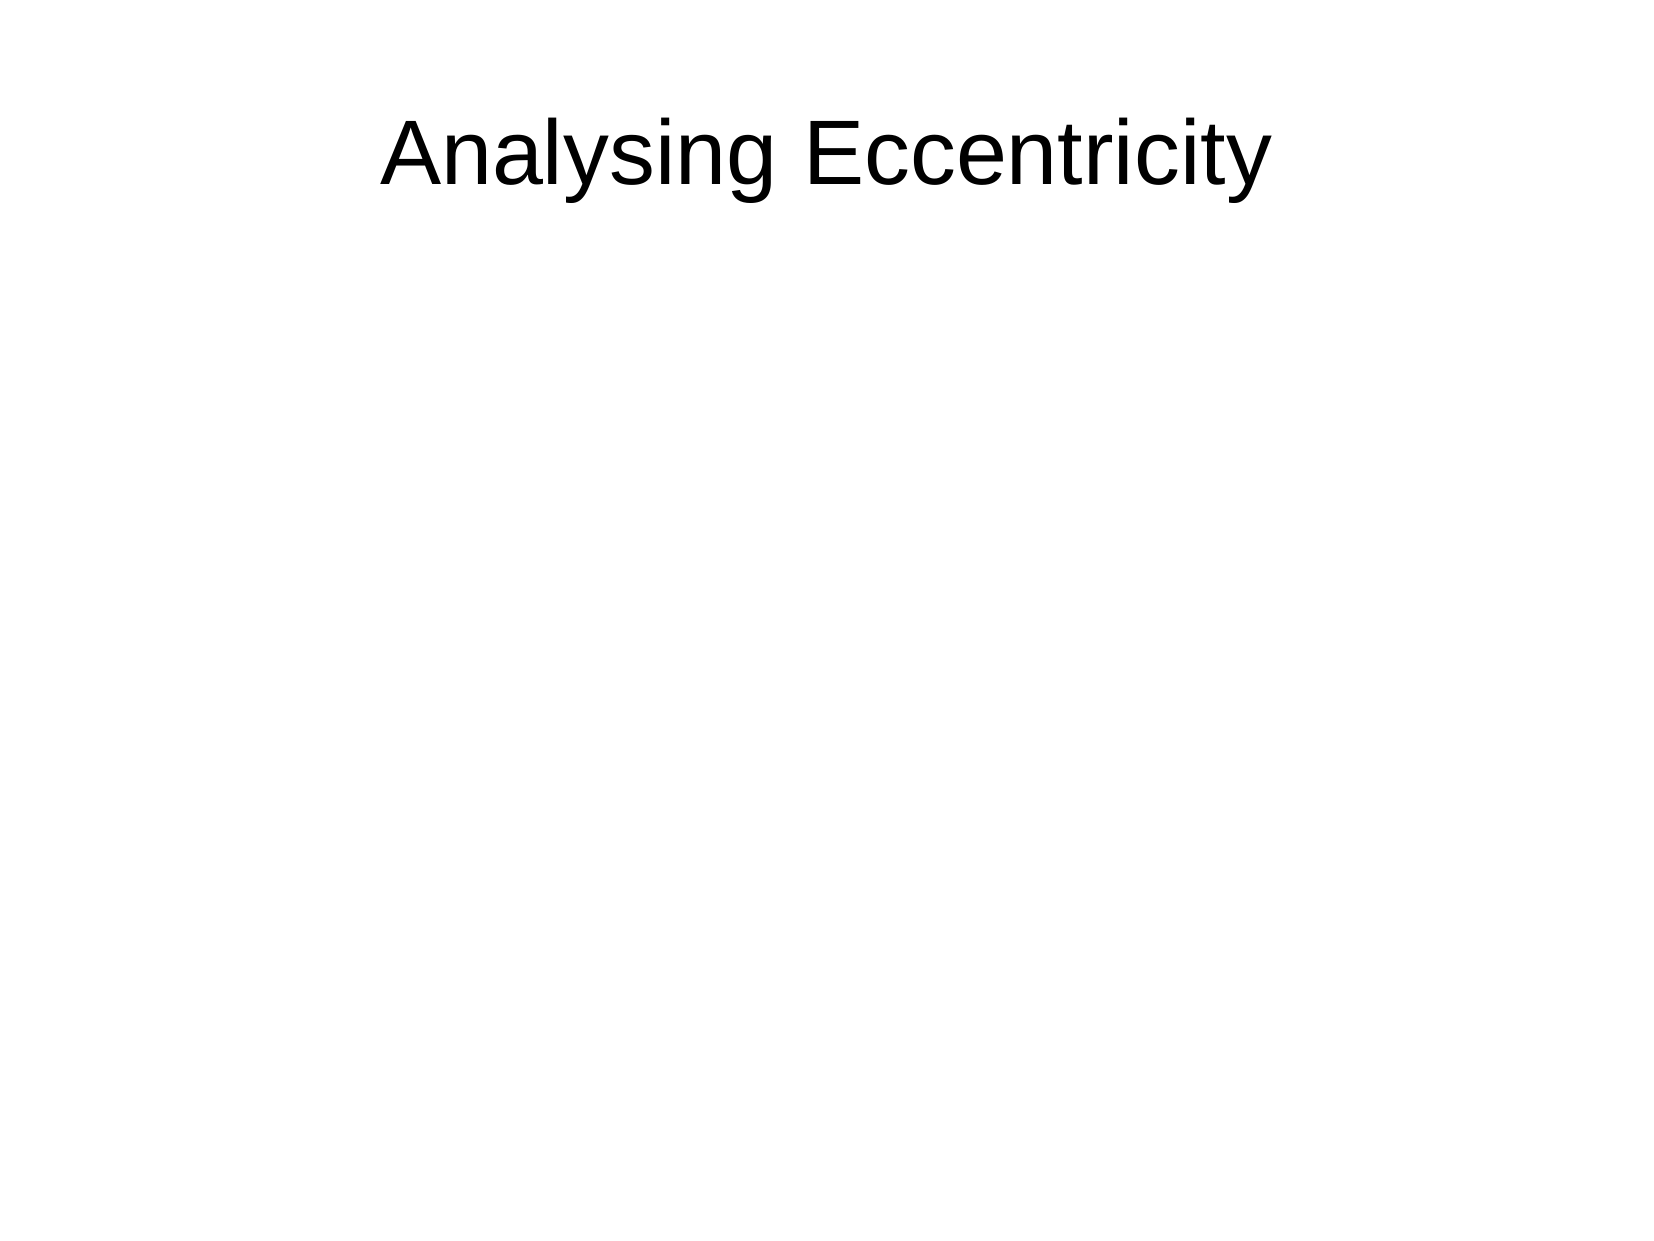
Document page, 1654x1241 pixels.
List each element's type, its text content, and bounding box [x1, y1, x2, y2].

title Analysing Eccentricity [82, 49, 1571, 257]
